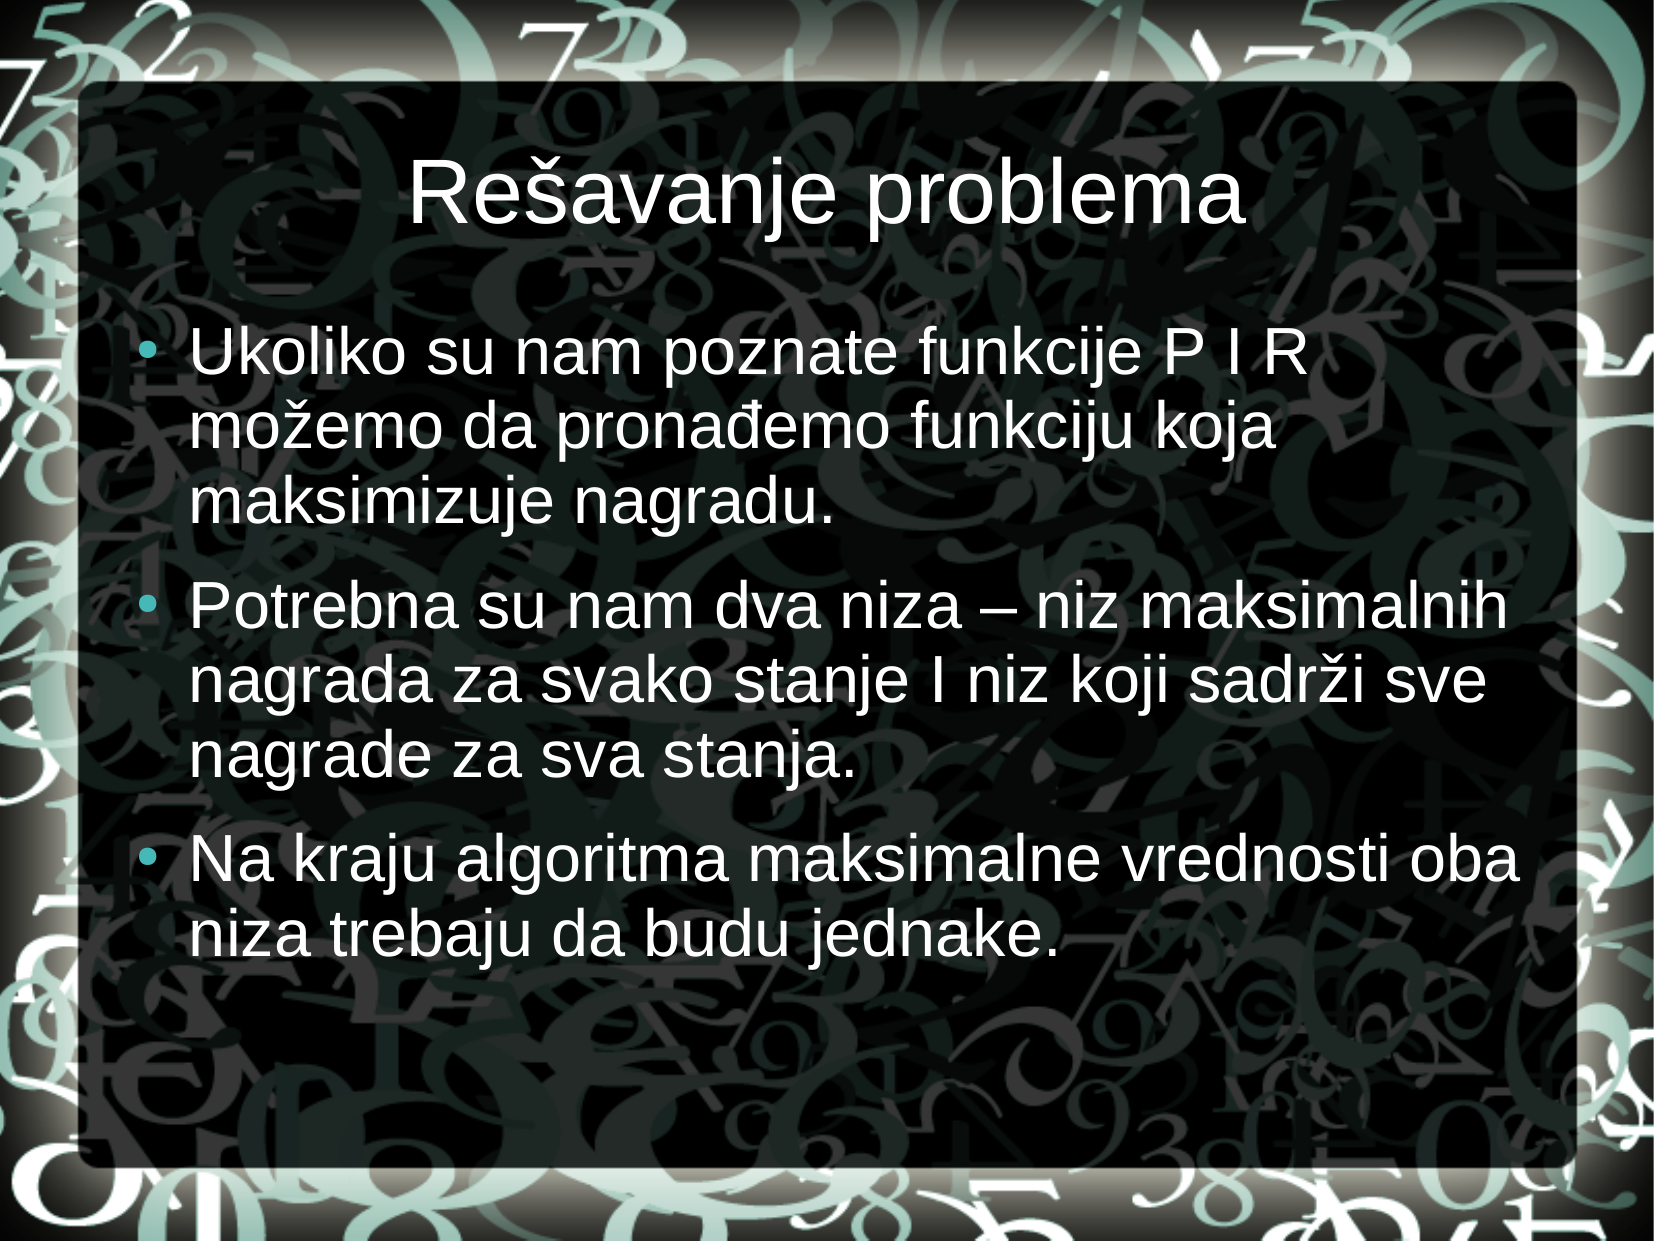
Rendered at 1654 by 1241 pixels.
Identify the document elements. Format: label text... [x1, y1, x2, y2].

list Ukoliko su nam poznate funkcije P I R možemo da pronađemo funkciju koja maksimizuje nagradu. Potrebna su nam dva niza – niz maksimalnih nagrada za svako stanje I niz koji sadrži sve nagrade za sva stanja. Na kraju algoritma maksimalne vrednosti oba niza trebaju da budu jednake. [118, 313, 1542, 1028]
title Rešavanje problema [82, 88, 1571, 296]
picture [0, 0, 1654, 1241]
